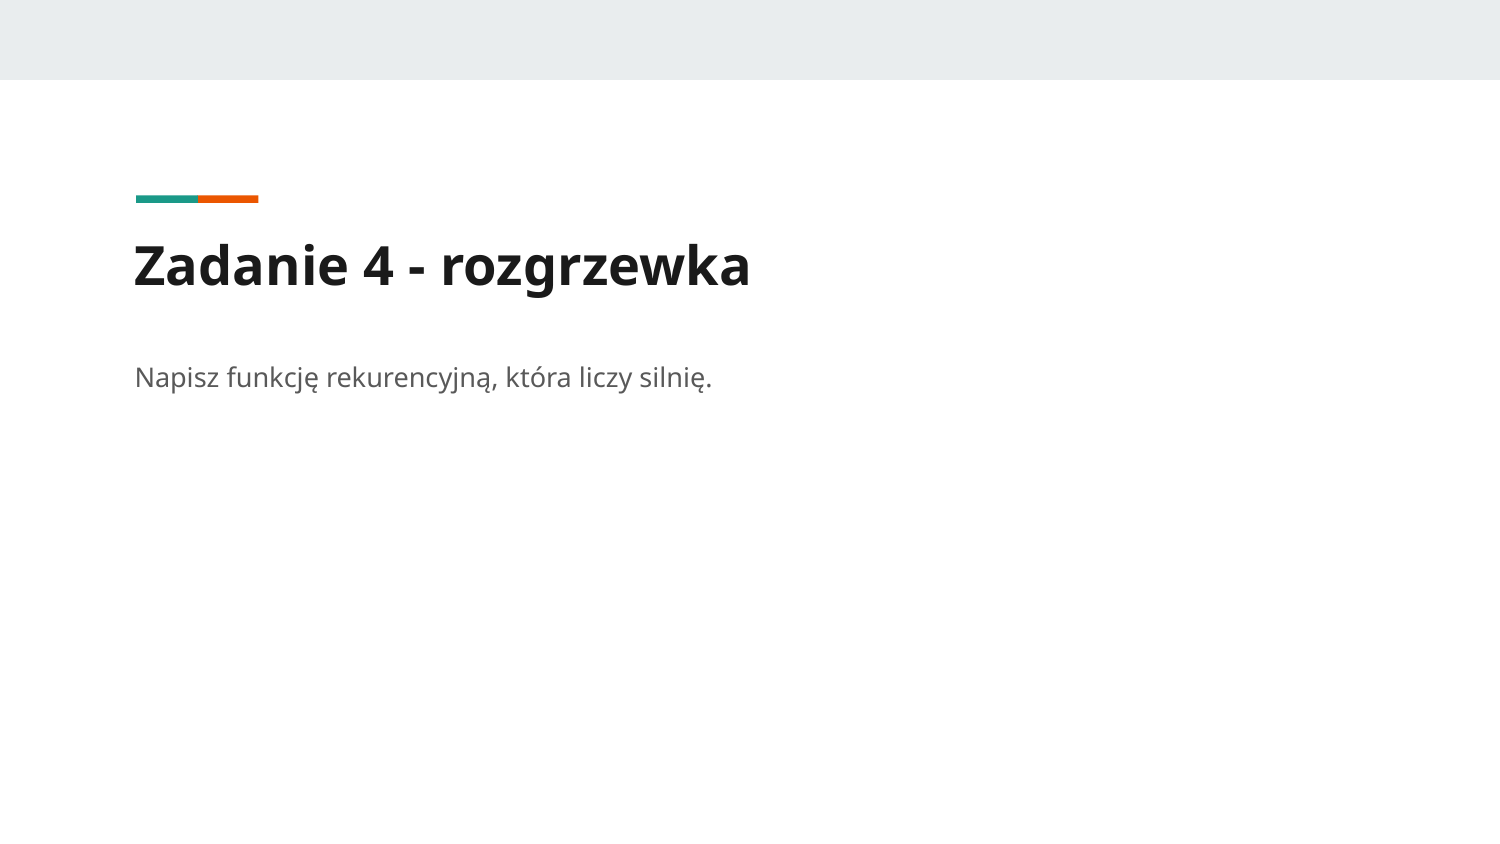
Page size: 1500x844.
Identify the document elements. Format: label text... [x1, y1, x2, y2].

title Zadanie 4 - rozgrzewka [119, 216, 1381, 305]
list Napisz funkcję rekurencyjną, która liczy silnię. [119, 341, 1381, 712]
